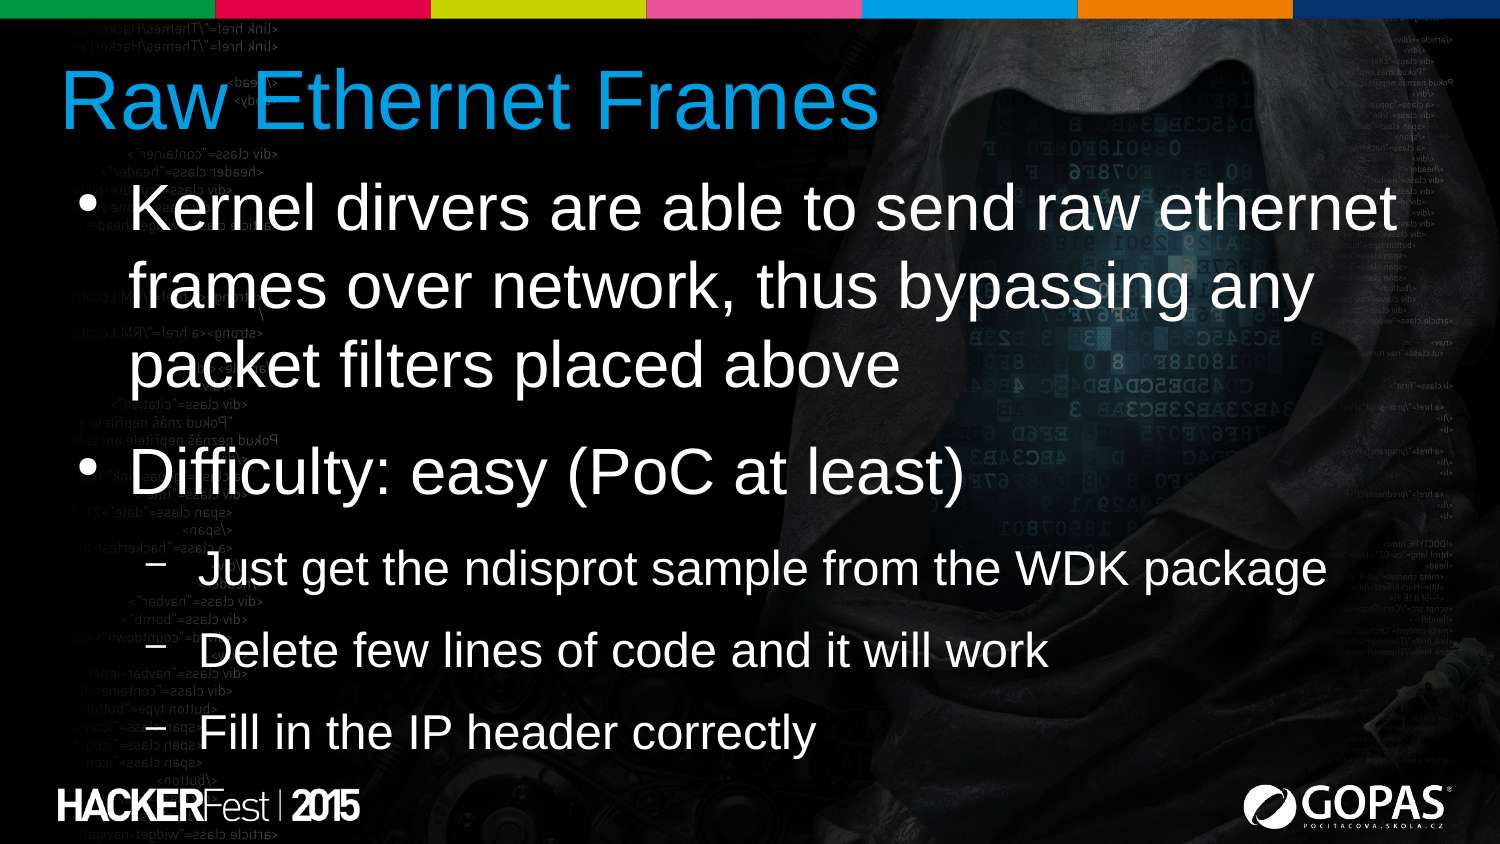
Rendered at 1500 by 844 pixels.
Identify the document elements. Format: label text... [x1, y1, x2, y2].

picture [0, 19, 1500, 844]
title Raw Ethernet Frames [59, 44, 1445, 147]
list Kernel dirvers are able to send raw ethernet frames over network, thus bypassing any packet filters placed above Difficulty: easy (PoC at least) Just get the ndisprot sample from the WDK package Delete few lines of code and it will work Fill in the IP header correctly [59, 165, 1445, 763]
